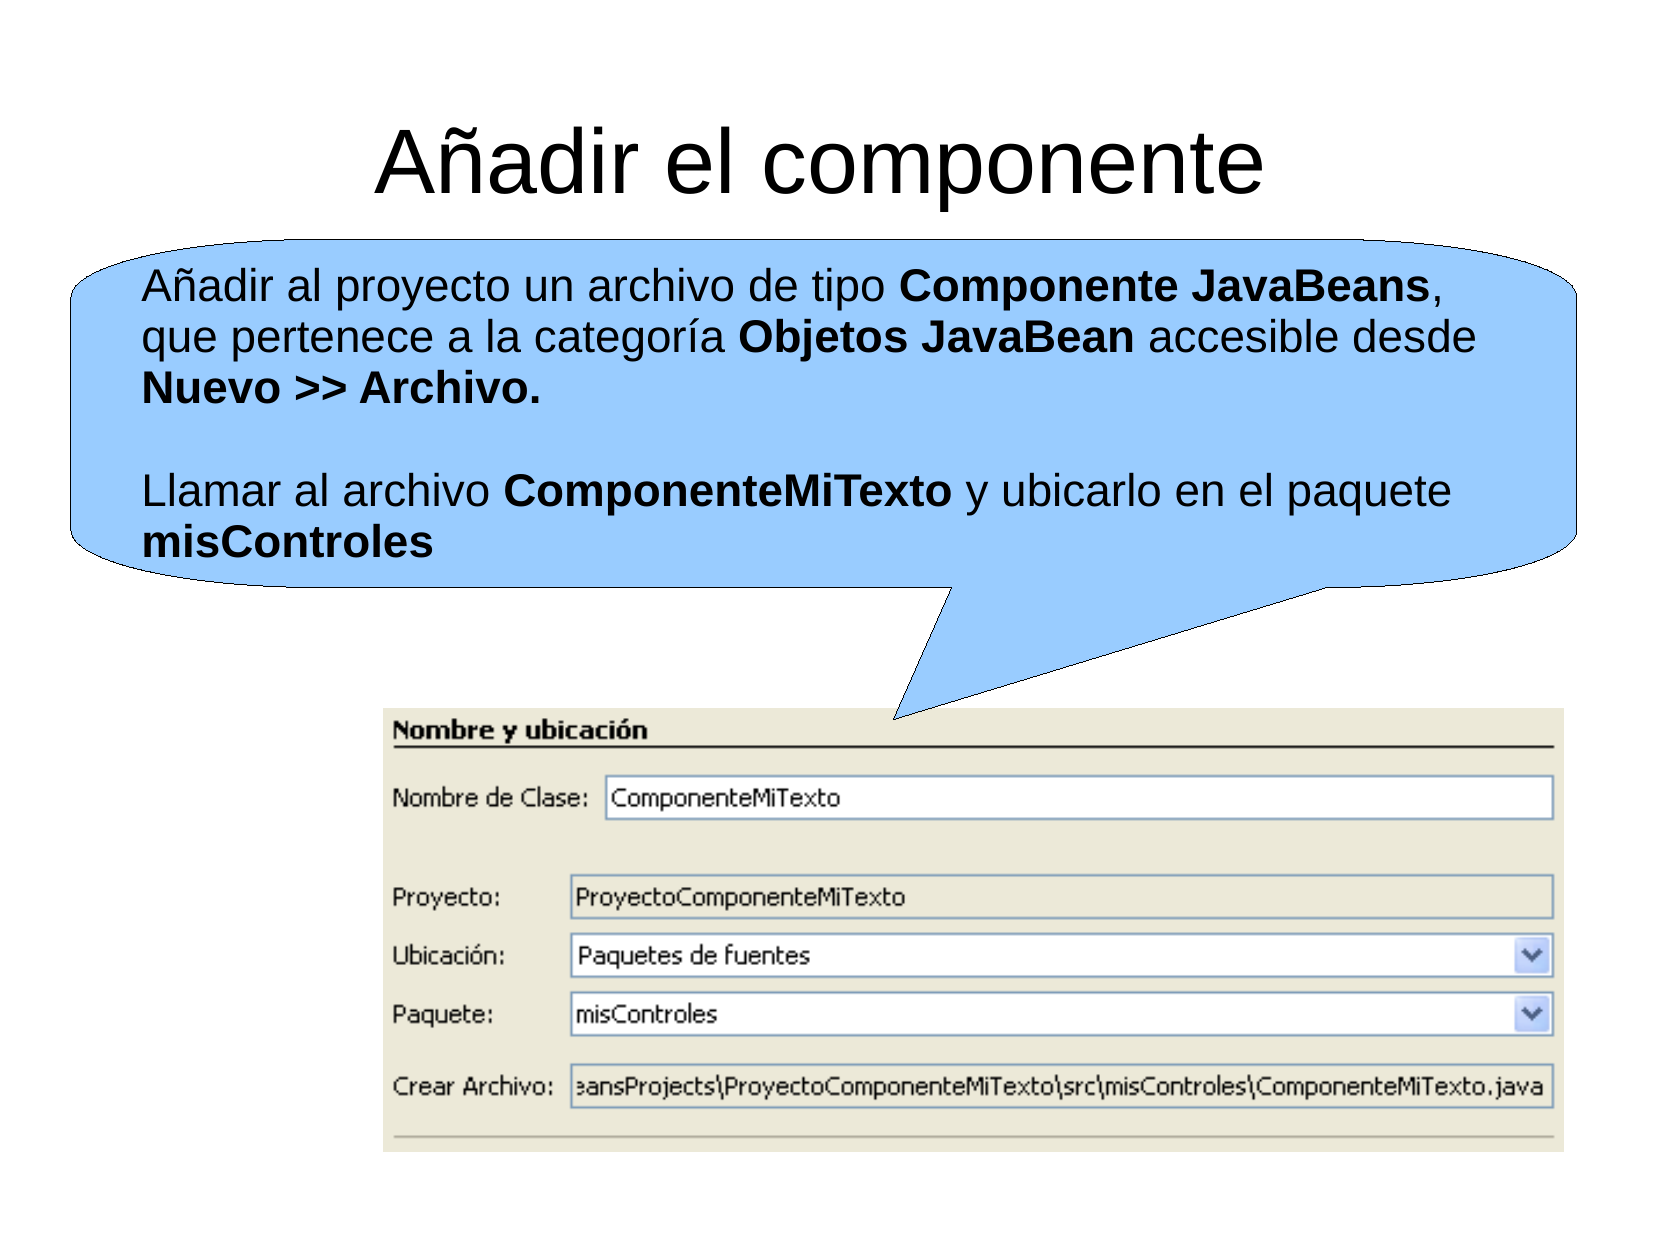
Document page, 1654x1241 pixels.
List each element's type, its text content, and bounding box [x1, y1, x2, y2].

text_box Añadir al proyecto un archivo de tipo Componente JavaBeans, que pertenece a la categoría Objetos JavaBean accesible desde Nuevo >> Archivo. Llamar al archivo ComponenteMiTexto y ubicarlo en el paquete misControles [70, 239, 1577, 720]
picture [383, 708, 1564, 1152]
title Añadir el componente [76, 58, 1565, 266]
